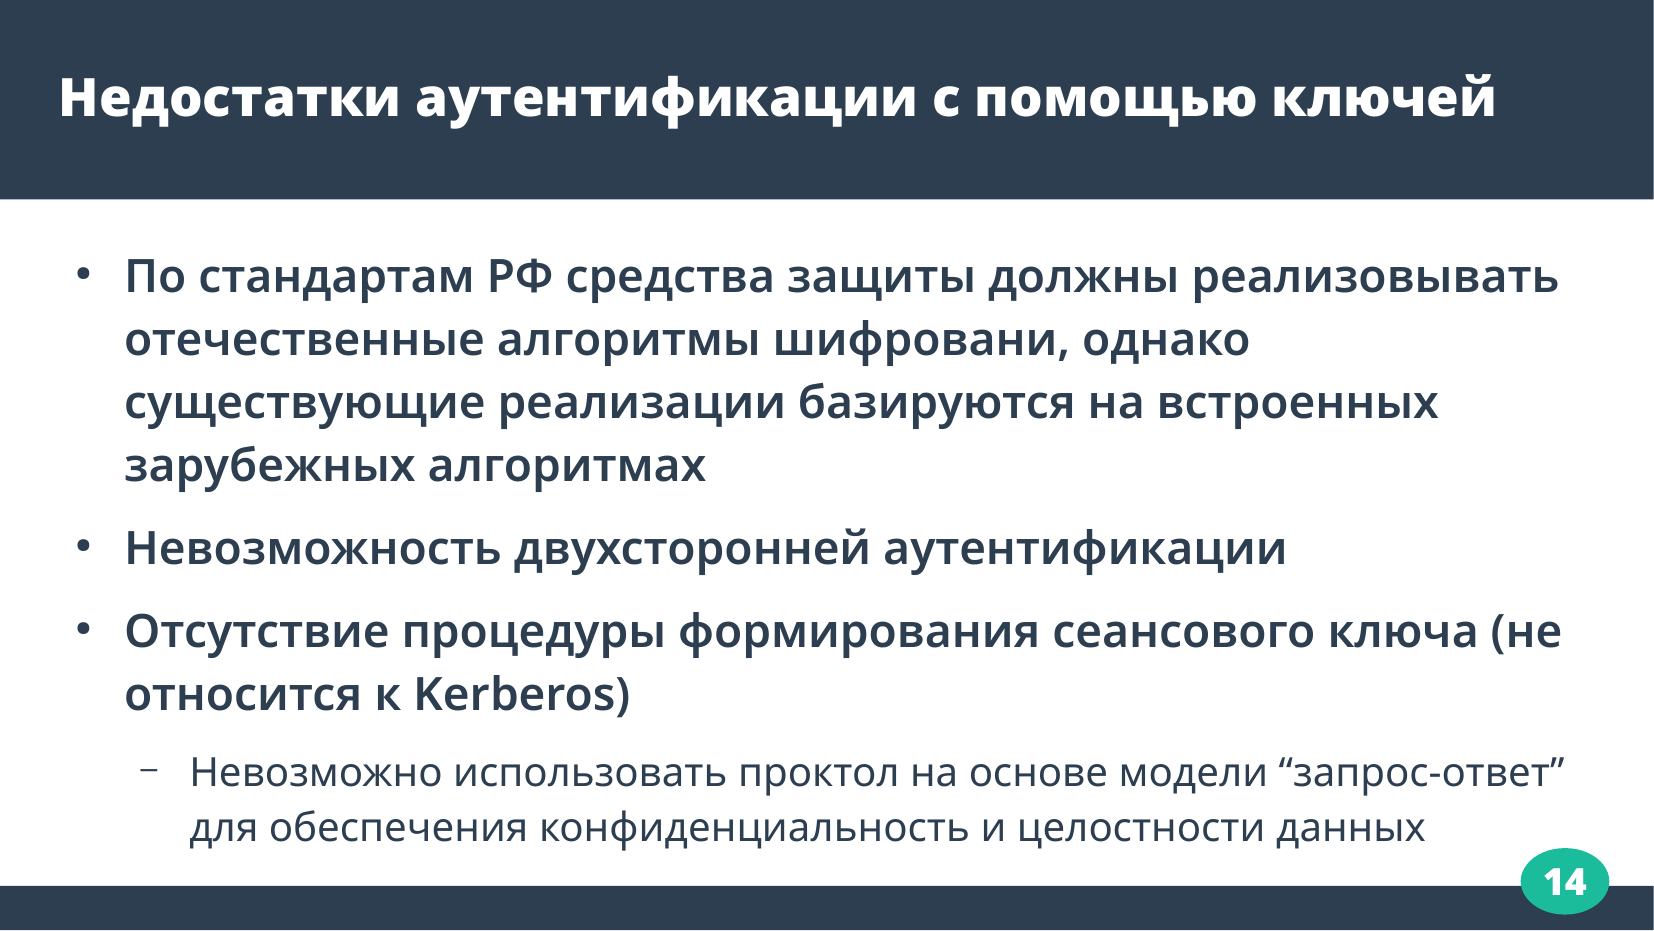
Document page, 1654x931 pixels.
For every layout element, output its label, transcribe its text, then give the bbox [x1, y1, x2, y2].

title Недостатки аутентификации с помощью ключей [59, 37, 1595, 155]
list По стандартам РФ средства защиты должны реализовывать отечественные алгоритмы шифровани, однако существующие реализации базируются на встроенных зарубежных алгоритмах Невозможность двухсторонней аутентификации Отсутствие процедуры формирования сеансового ключа (не относится к Kerberos) Невозможно использовать проктол на основе модели “запрос-ответ” для обеспечения конфиденциальность и целостности данных [59, 243, 1595, 864]
